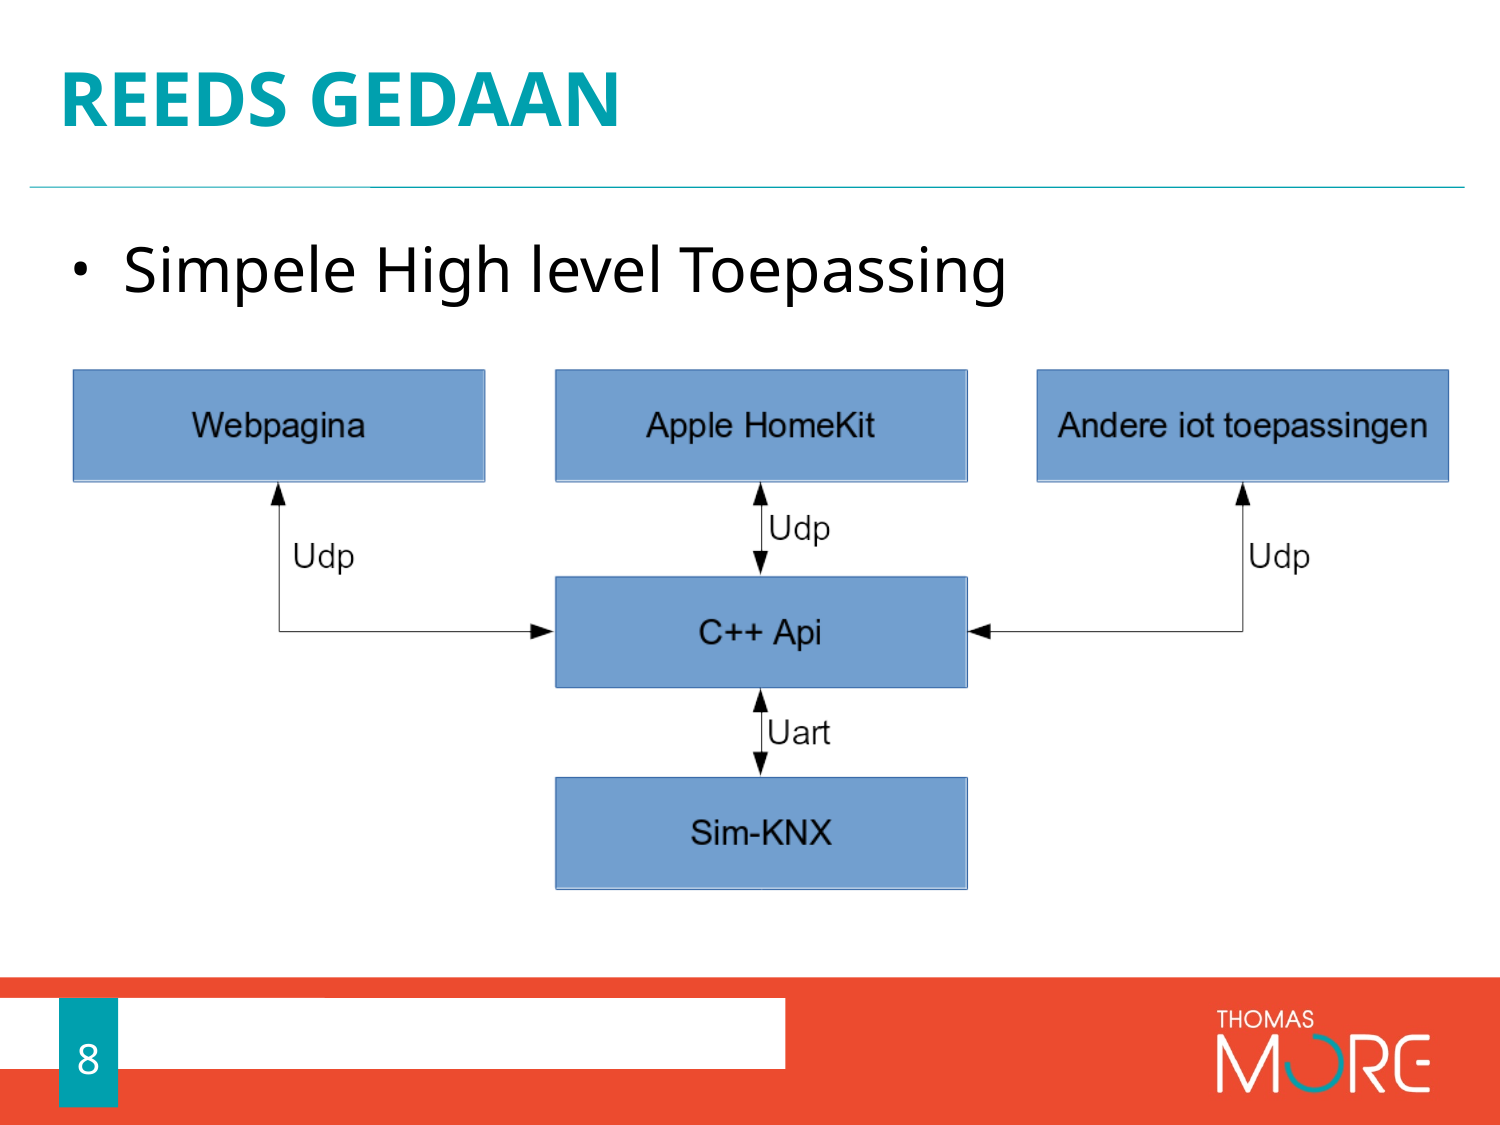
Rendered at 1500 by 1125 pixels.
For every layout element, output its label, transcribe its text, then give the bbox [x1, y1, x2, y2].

title Reeds Gedaan [0, 0, 1500, 188]
picture [2, 90, 1500, 1125]
